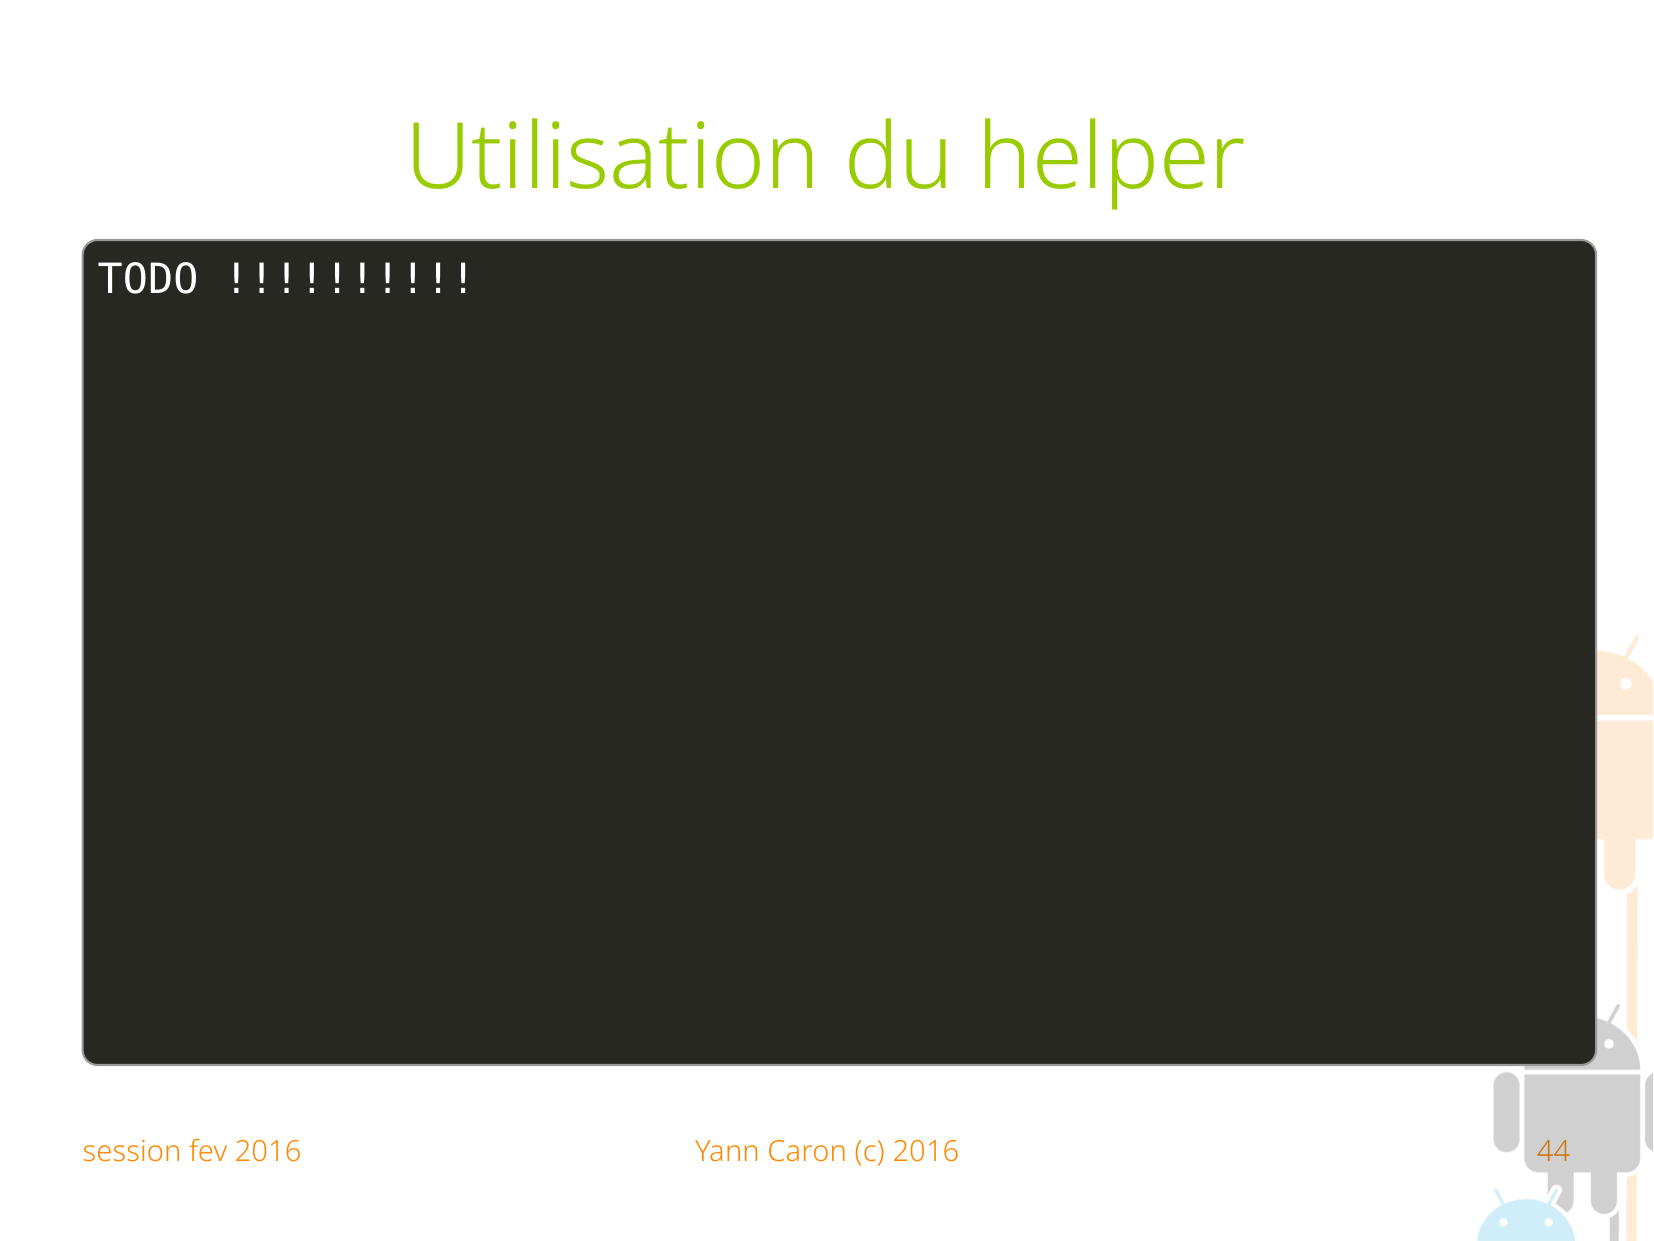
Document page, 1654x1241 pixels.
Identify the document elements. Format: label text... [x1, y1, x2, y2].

text_box TODO !!!!!!!!!! [82, 240, 1597, 1066]
picture [240, 423, 1654, 1241]
title Utilisation du helper [82, 49, 1571, 240]
